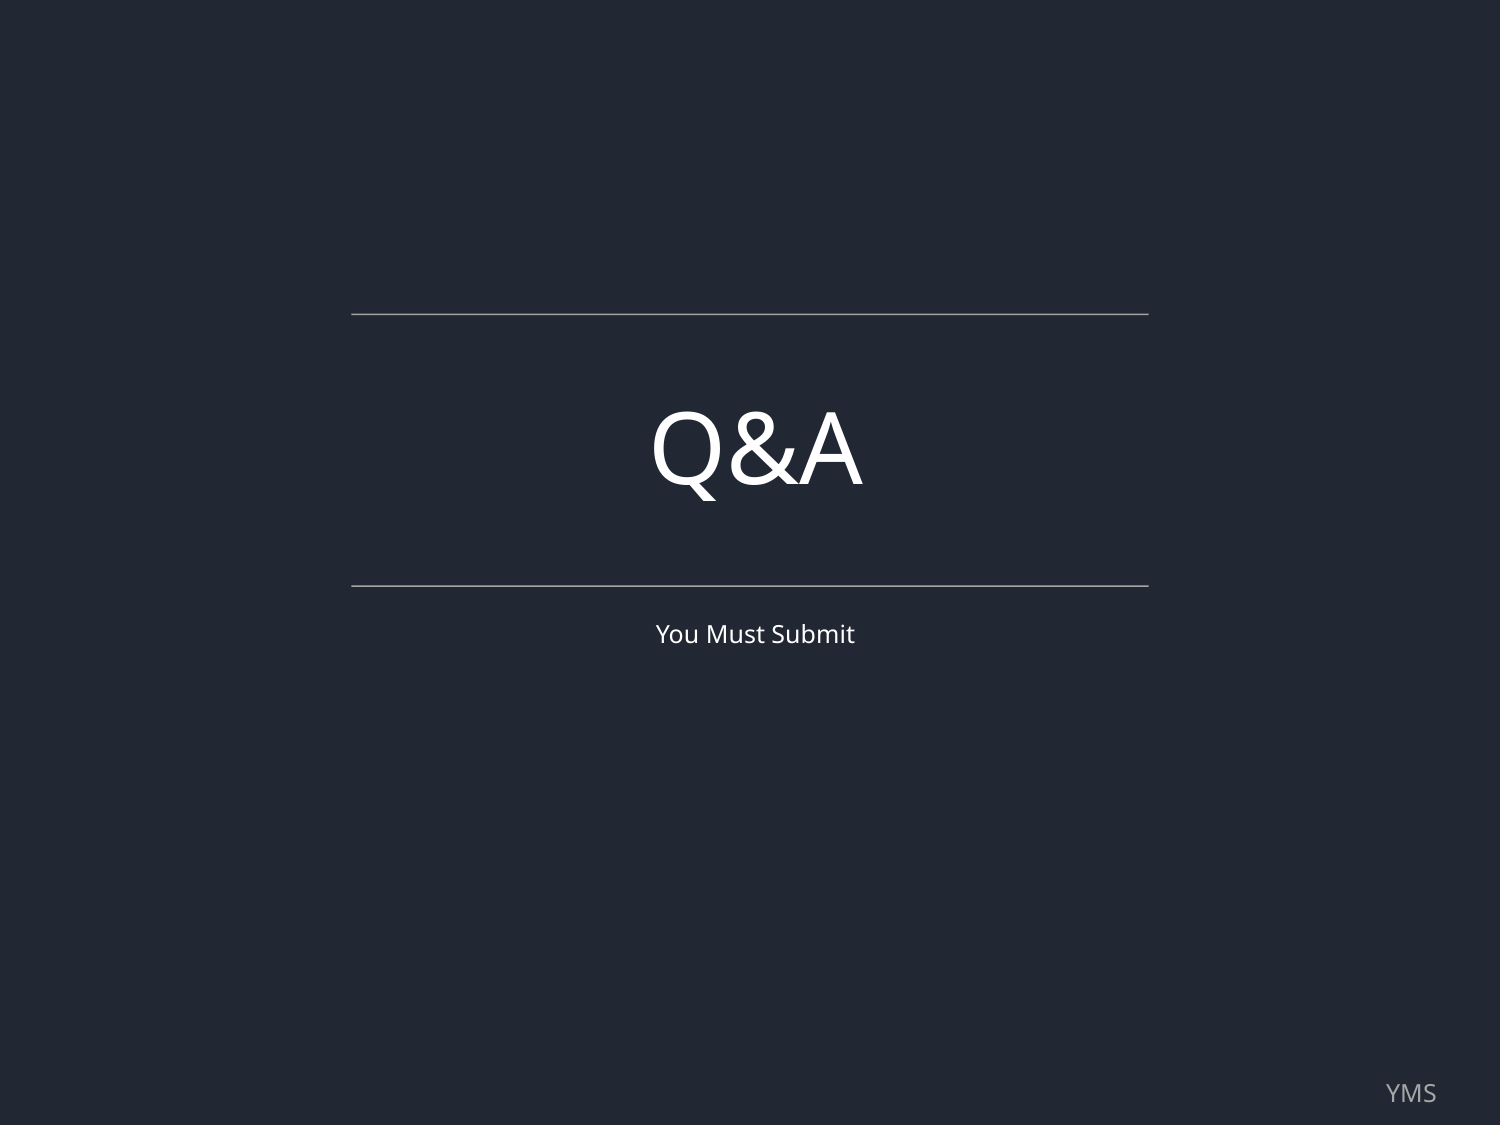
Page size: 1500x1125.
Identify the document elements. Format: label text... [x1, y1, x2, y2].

picture [0, 0, 1500, 1125]
text_box You Must Submit [395, 611, 1116, 657]
text_box YMS [1187, 1070, 1500, 1116]
text_box Q&A [383, 377, 1128, 512]
